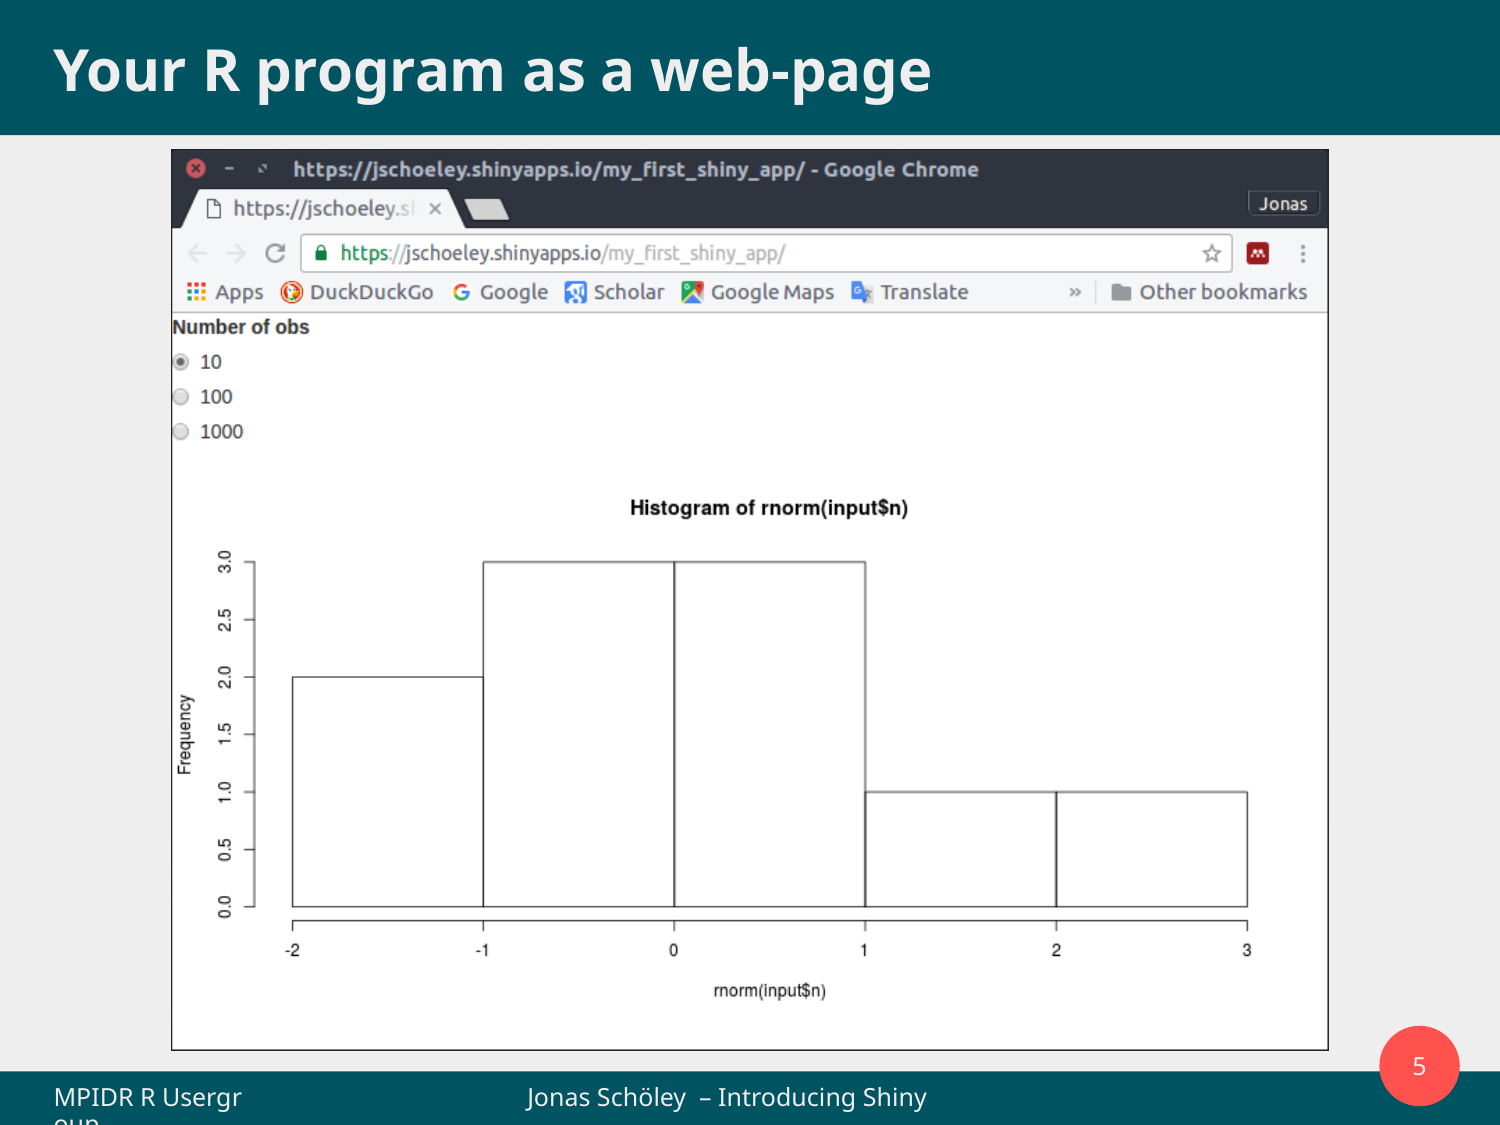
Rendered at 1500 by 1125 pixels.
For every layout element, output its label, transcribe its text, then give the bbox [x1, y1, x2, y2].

title Your R program as a web-page [53, 0, 1447, 141]
picture [171, 149, 1329, 1051]
